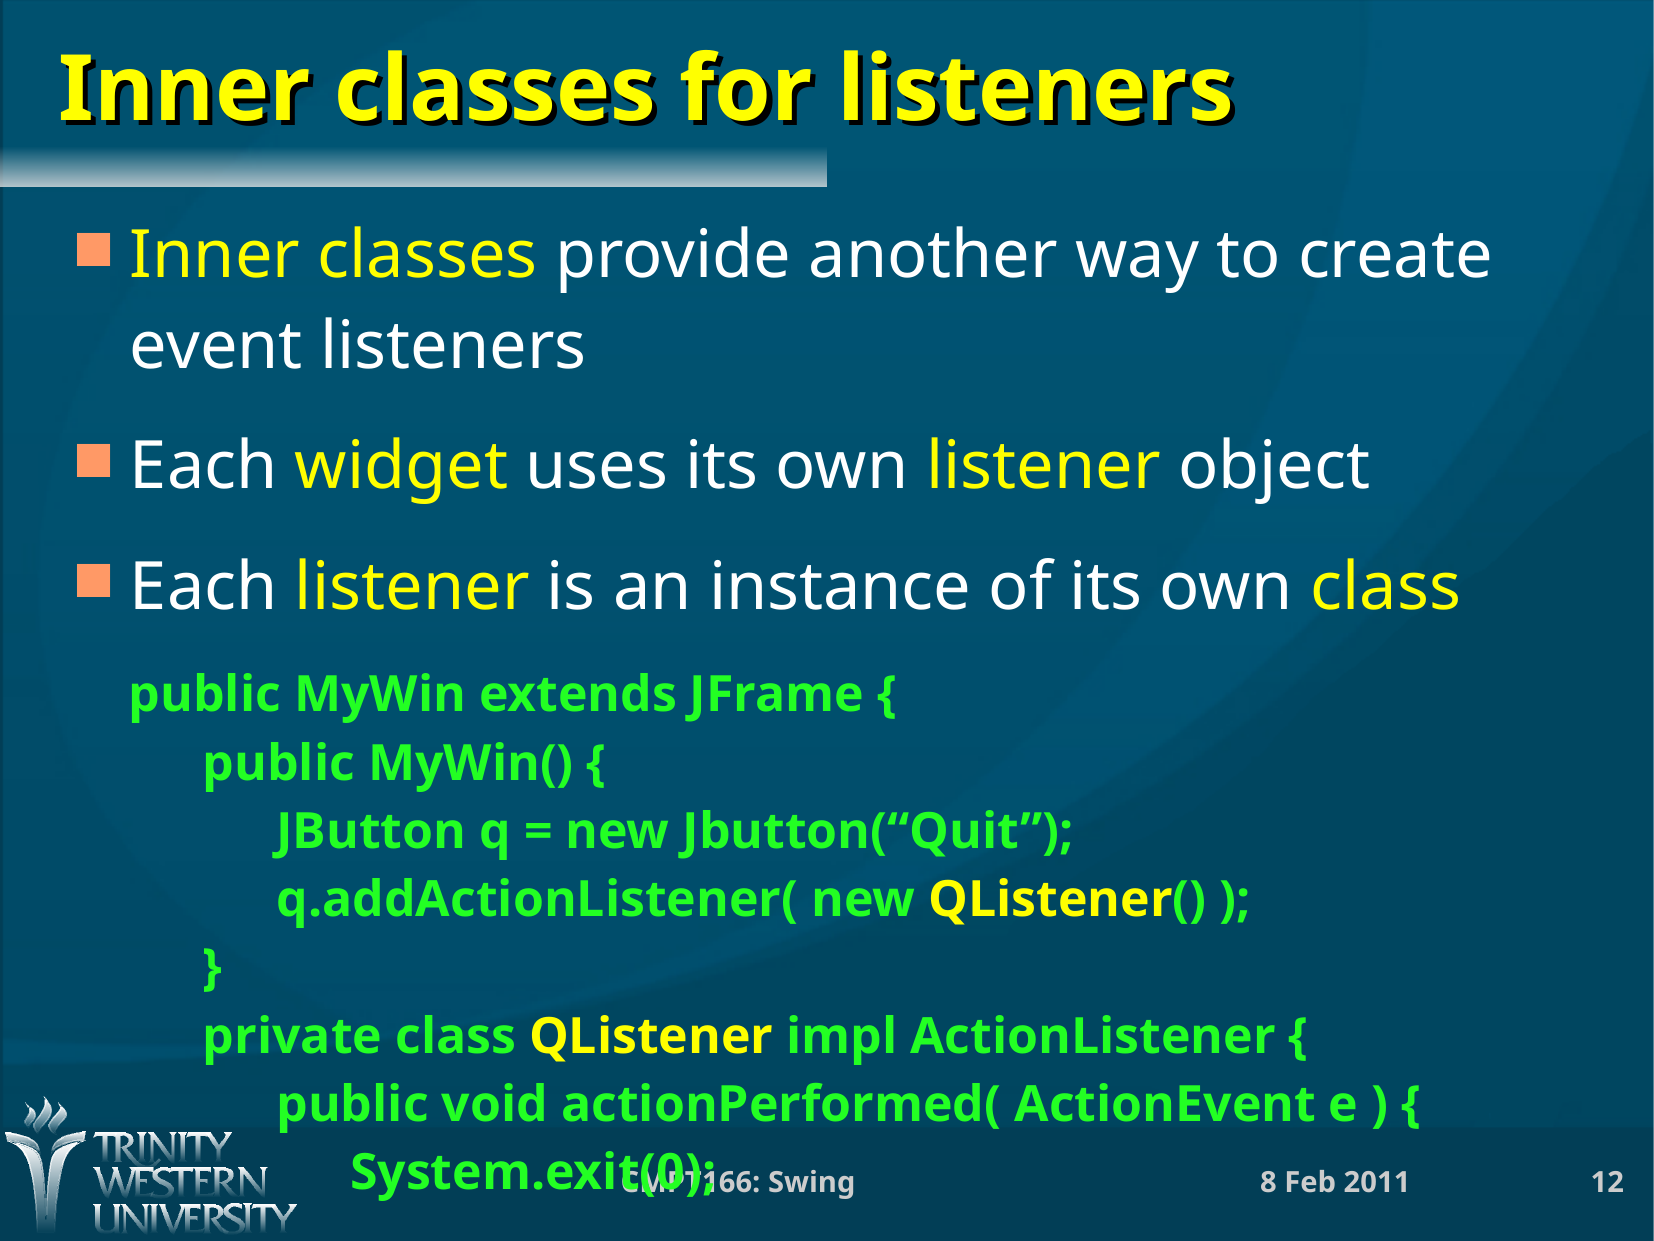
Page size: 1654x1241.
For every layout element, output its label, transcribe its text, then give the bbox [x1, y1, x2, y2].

title Inner classes for listeners [59, 19, 1595, 148]
picture [38, 1227, 54, 1232]
list Inner classes provide another way to create event listeners Each widget uses its own listener object Each listener is an instance of its own class public MyWin extends JFrame { public MyWin() { JButton q = new Jbutton(“Quit”); q.addActionListener( new QListener() ); } private class QListener impl ActionListener { public void actionPerformed( ActionEvent e ) { System.exit(0); [59, 206, 1625, 1073]
